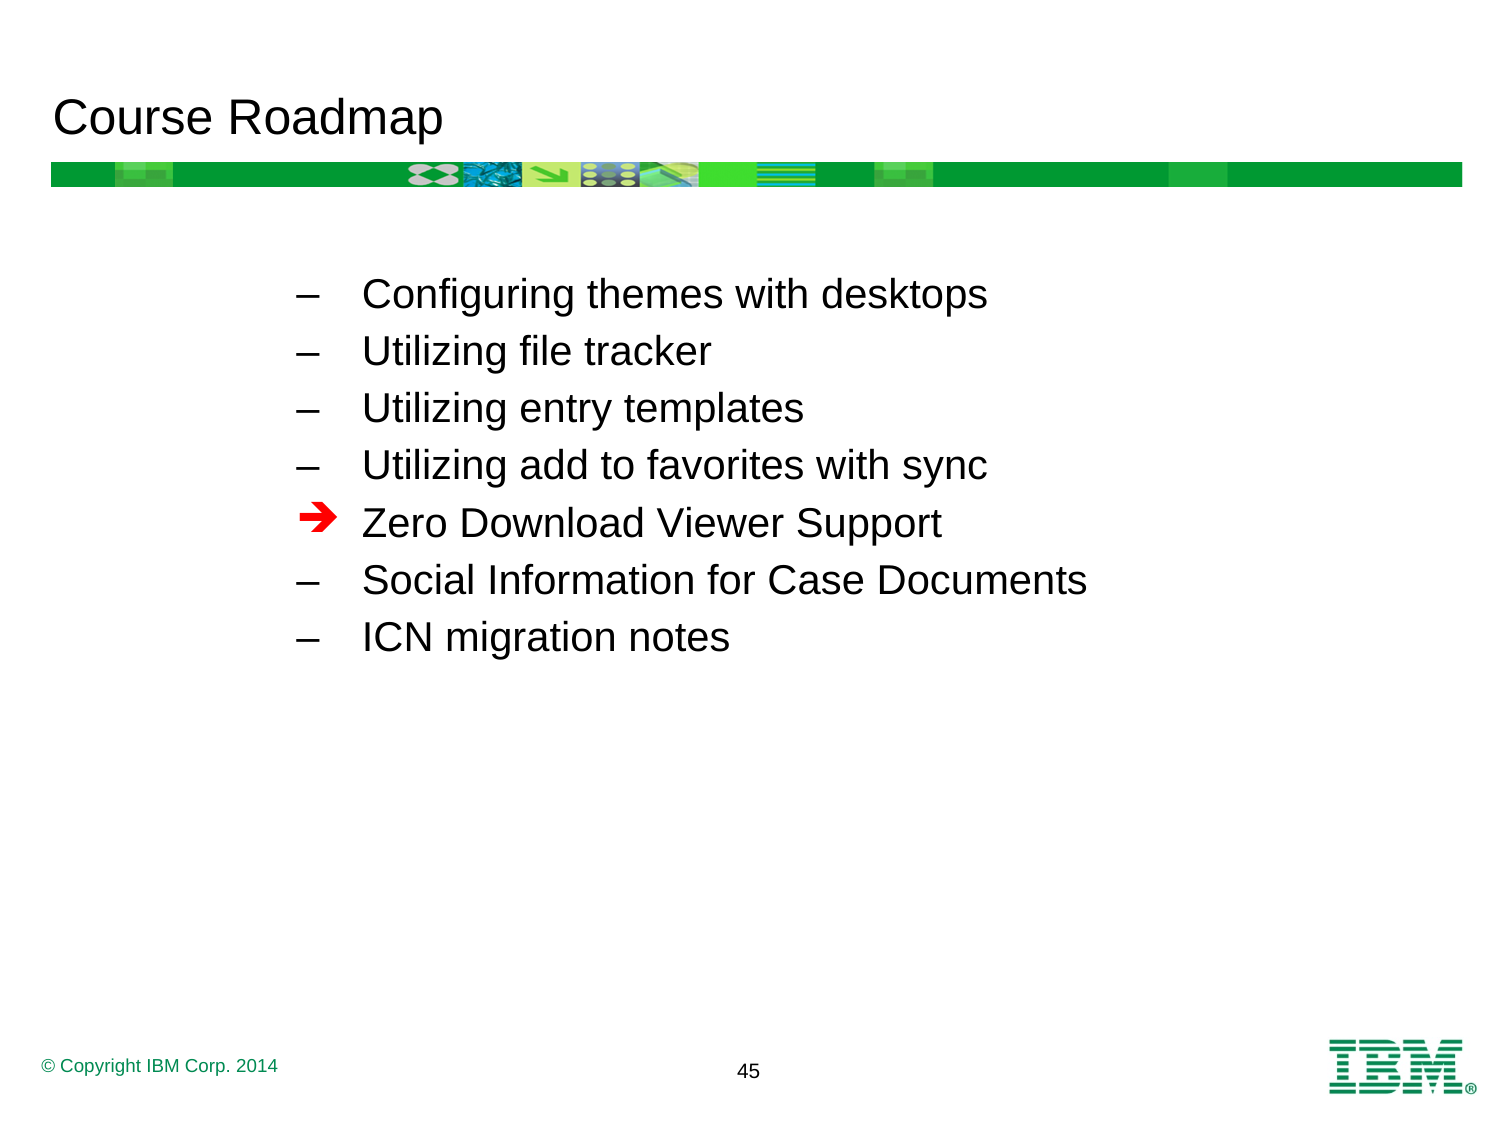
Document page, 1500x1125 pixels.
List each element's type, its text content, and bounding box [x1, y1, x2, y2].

list Configuring themes with desktops Utilizing file tracker Utilizing entry templates Utilizing add to favorites with sync Zero Download Viewer Support Social Information for Case Documents ICN migration notes [75, 262, 1426, 1005]
picture [50, 161, 1463, 189]
picture [1327, 1037, 1479, 1096]
title Course Roadmap [37, 45, 1388, 188]
